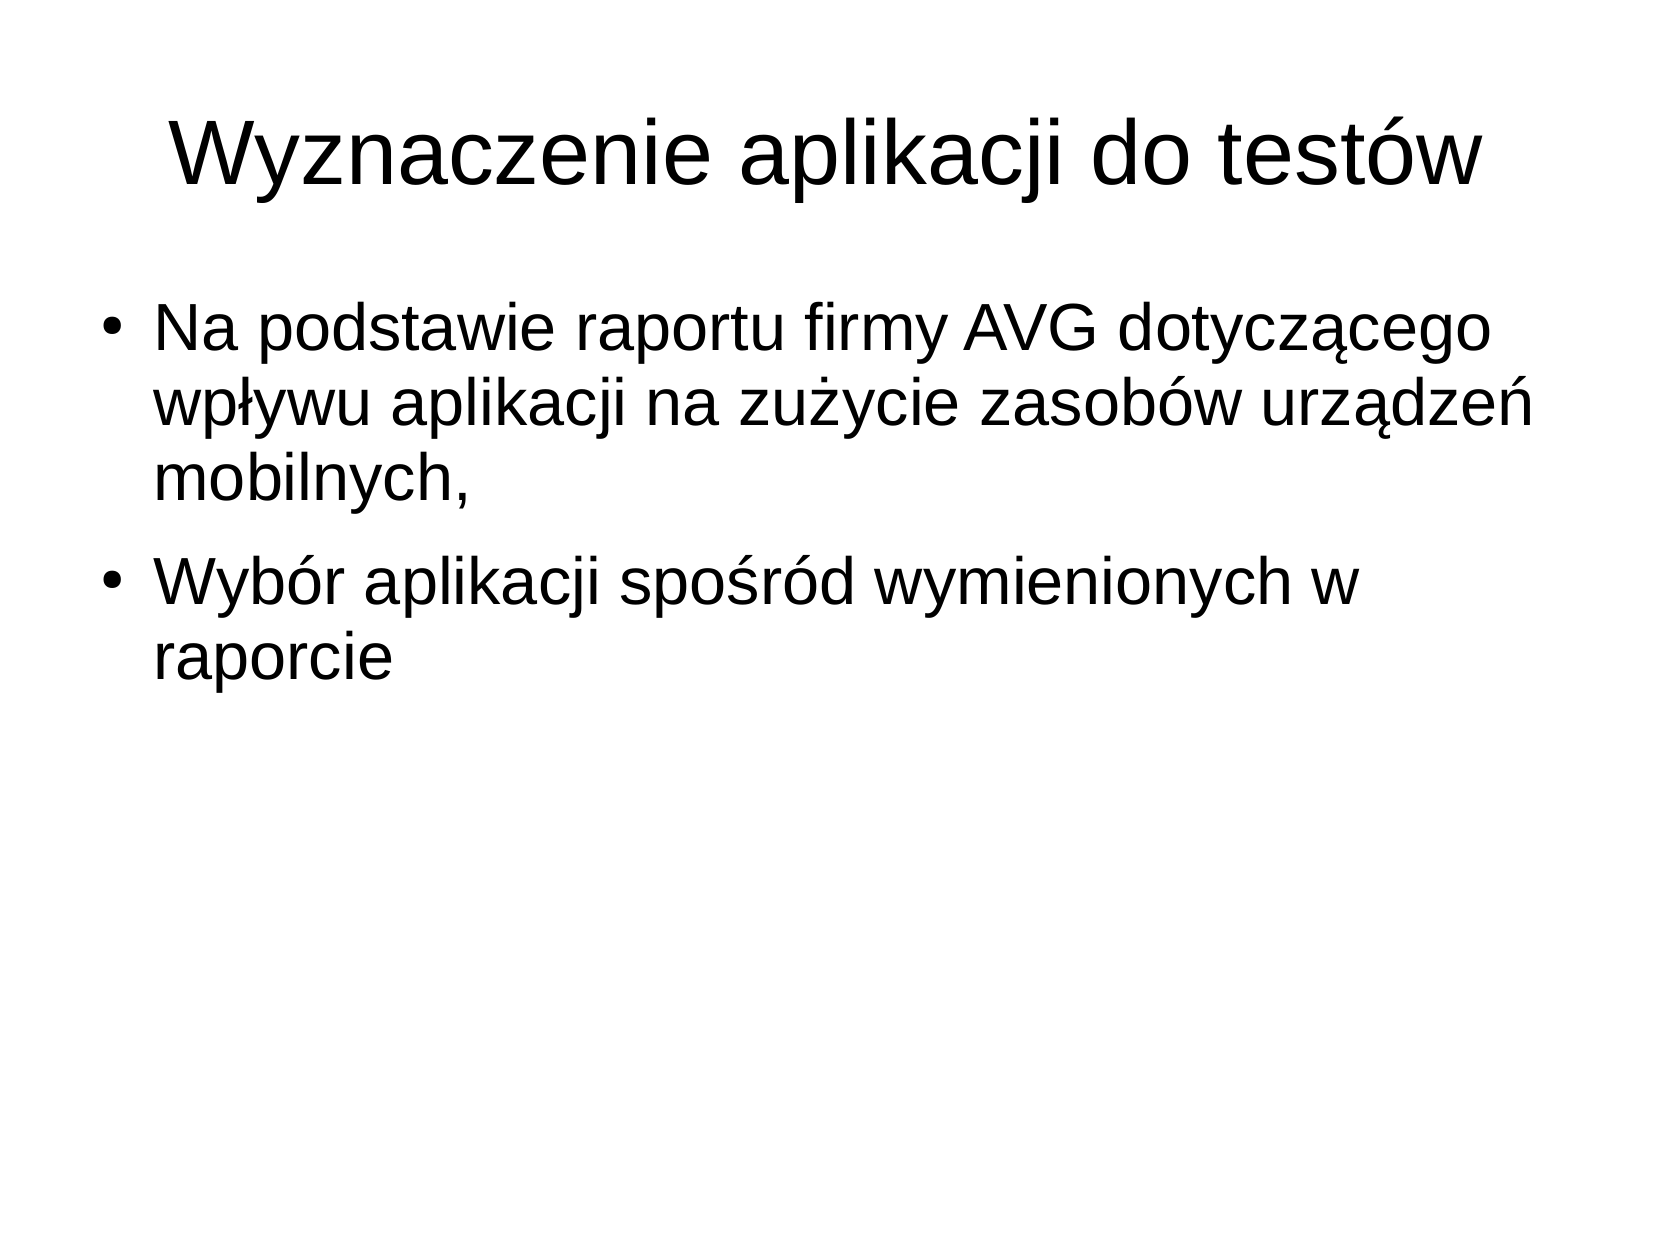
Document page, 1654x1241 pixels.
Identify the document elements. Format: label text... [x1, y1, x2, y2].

list Na podstawie raportu firmy AVG dotyczącego wpływu aplikacji na zużycie zasobów urządzeń mobilnych, Wybór aplikacji spośród wymienionych w raporcie [82, 290, 1571, 1010]
title Wyznaczenie aplikacji do testów [82, 49, 1571, 257]
